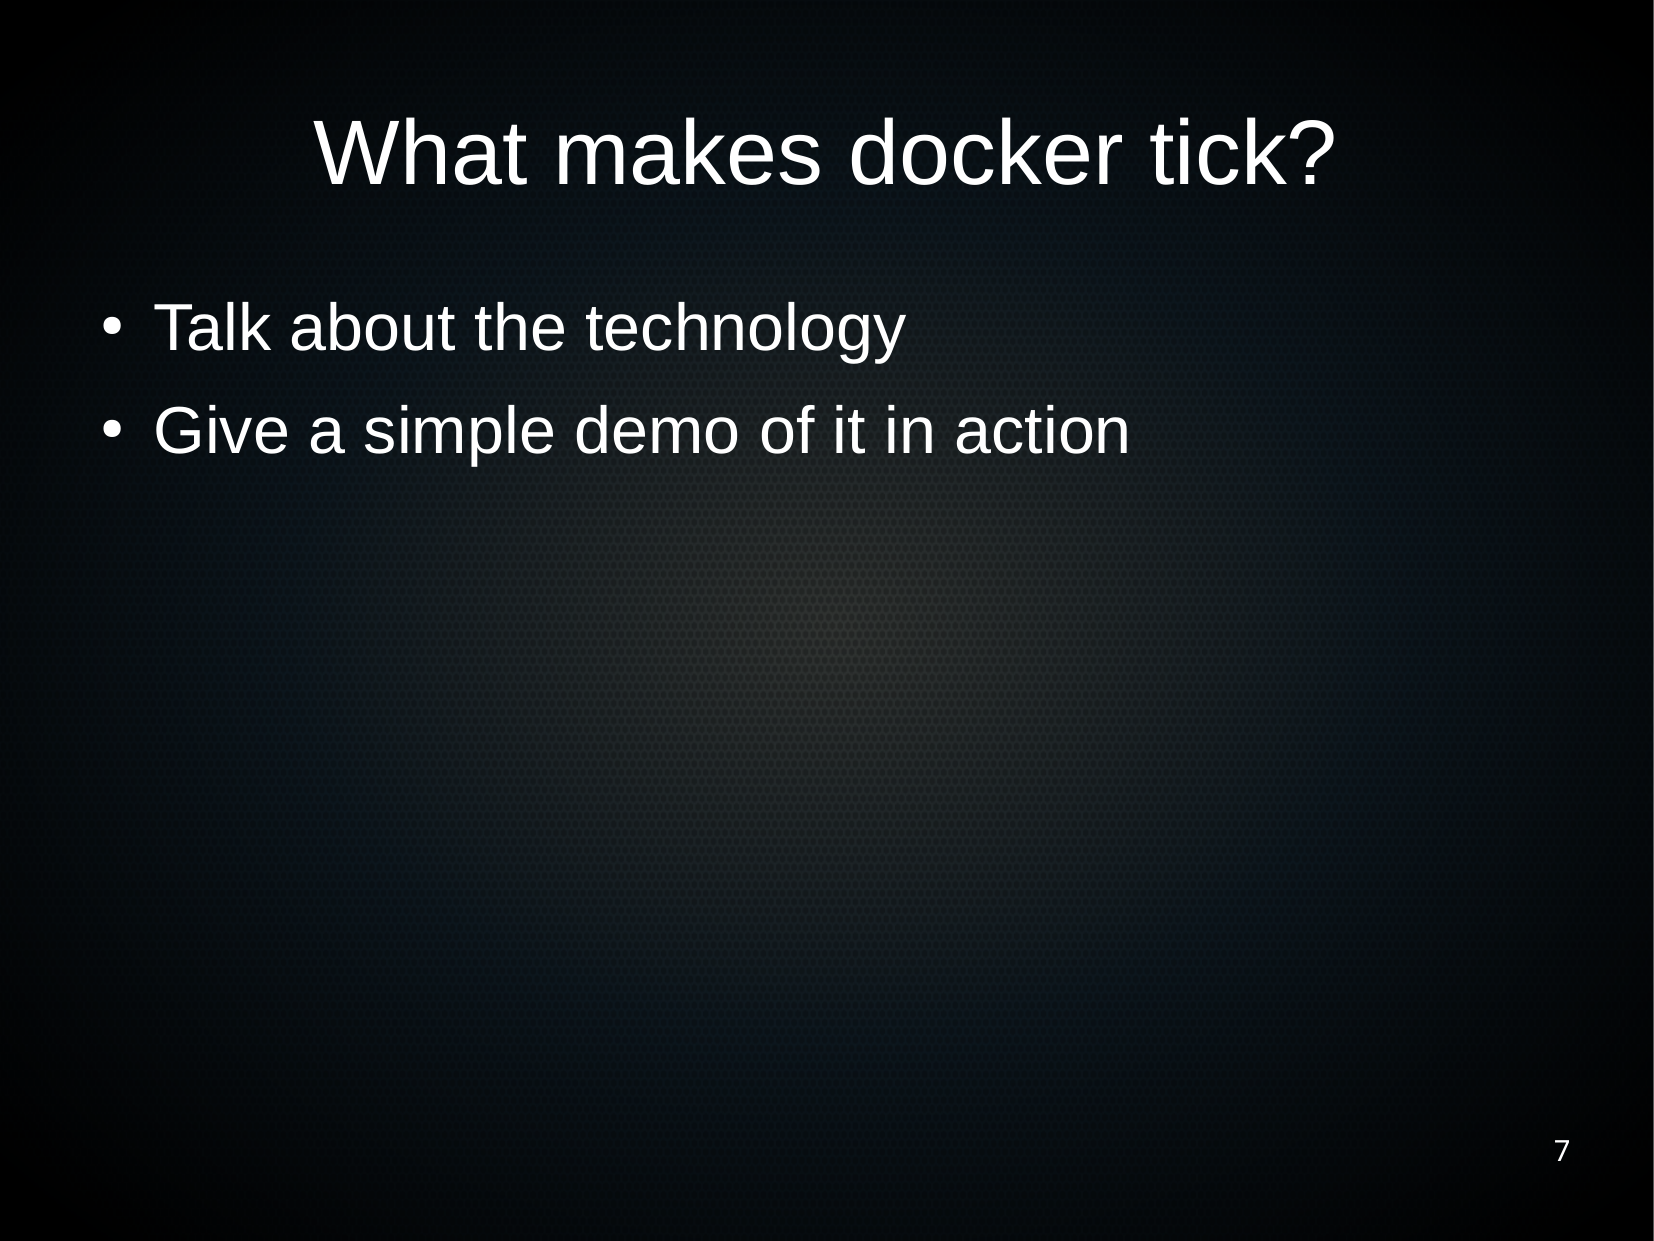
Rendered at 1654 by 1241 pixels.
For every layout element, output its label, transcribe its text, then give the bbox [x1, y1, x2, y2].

title What makes docker tick? [82, 49, 1571, 257]
picture [0, 0, 1654, 1241]
list Talk about the technology Give a simple demo of it in action [82, 290, 1538, 1010]
